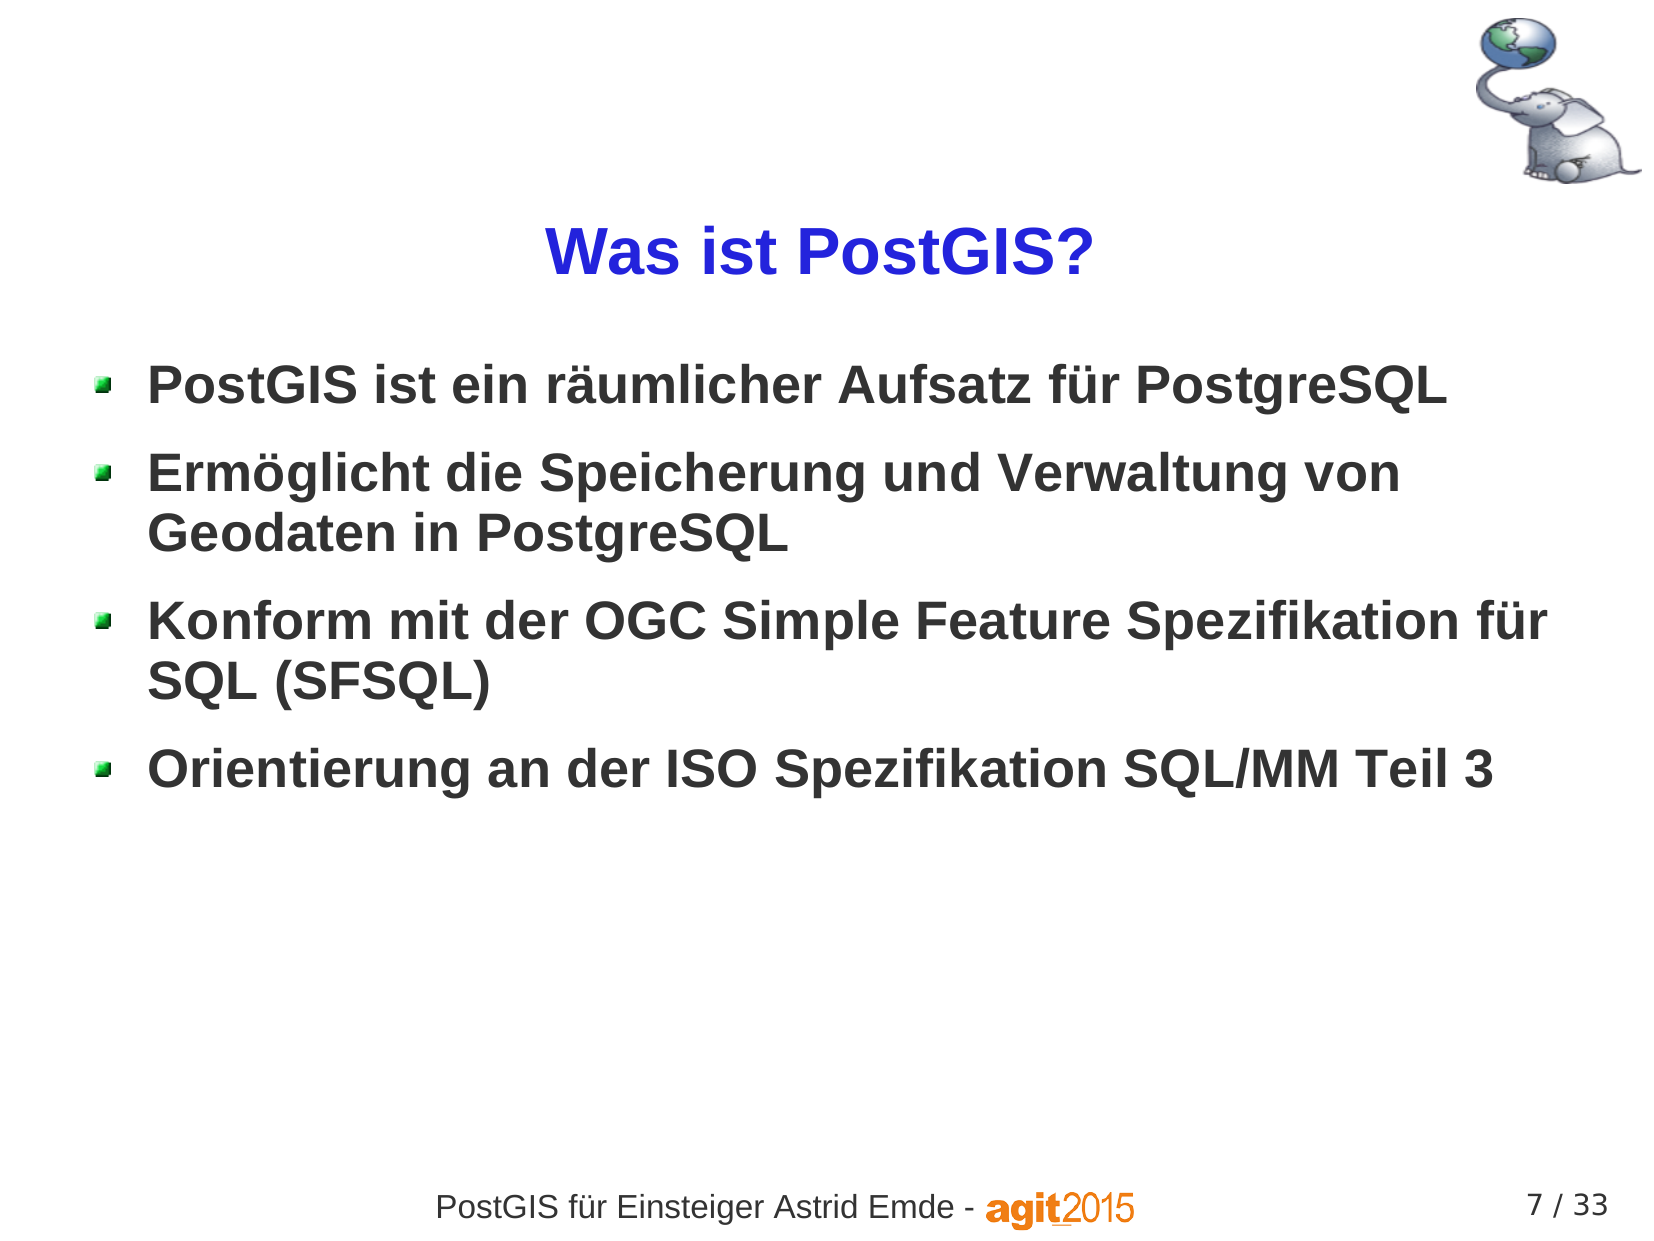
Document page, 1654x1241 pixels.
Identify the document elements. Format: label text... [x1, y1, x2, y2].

picture [1476, 18, 1642, 184]
list PostGIS ist ein räumlicher Aufsatz für PostgreSQL Ermöglicht die Speicherung und Verwaltung von Geodaten in PostgreSQL Konform mit der OGC Simple Feature Spezifikation für SQL (SFSQL) Orientierung an der ISO Spezifikation SQL/MM Teil 3 [76, 354, 1565, 1173]
picture [986, 1192, 1134, 1231]
title Was ist PostGIS? [76, 177, 1565, 325]
